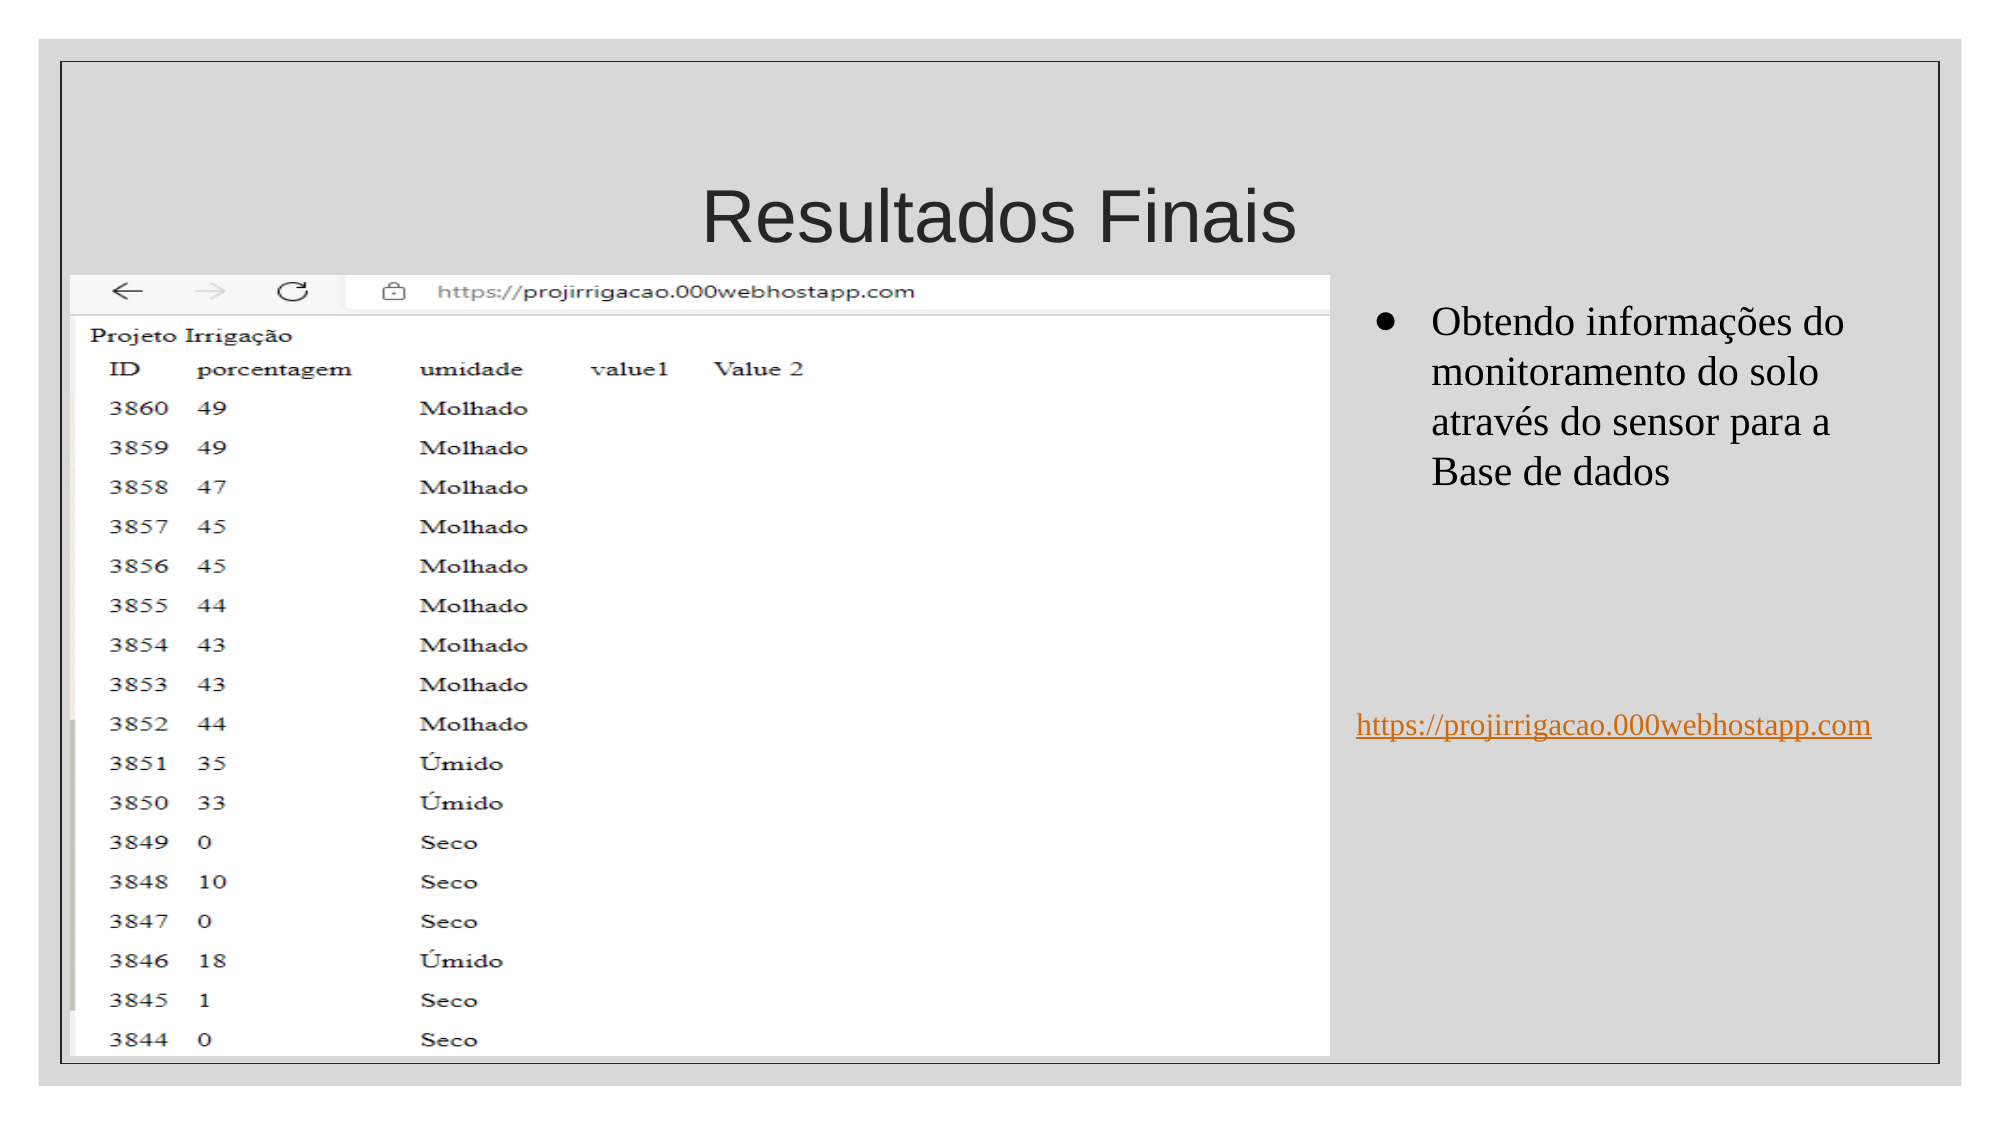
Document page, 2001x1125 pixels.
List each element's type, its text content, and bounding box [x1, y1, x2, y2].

title Resultados Finais [174, 105, 1825, 331]
text_box Obtendo informações do monitoramento do solo através do sensor para a Base de dados https://projirrigacao.000webhostapp.com [1341, 279, 1920, 857]
picture [70, 275, 1330, 1056]
